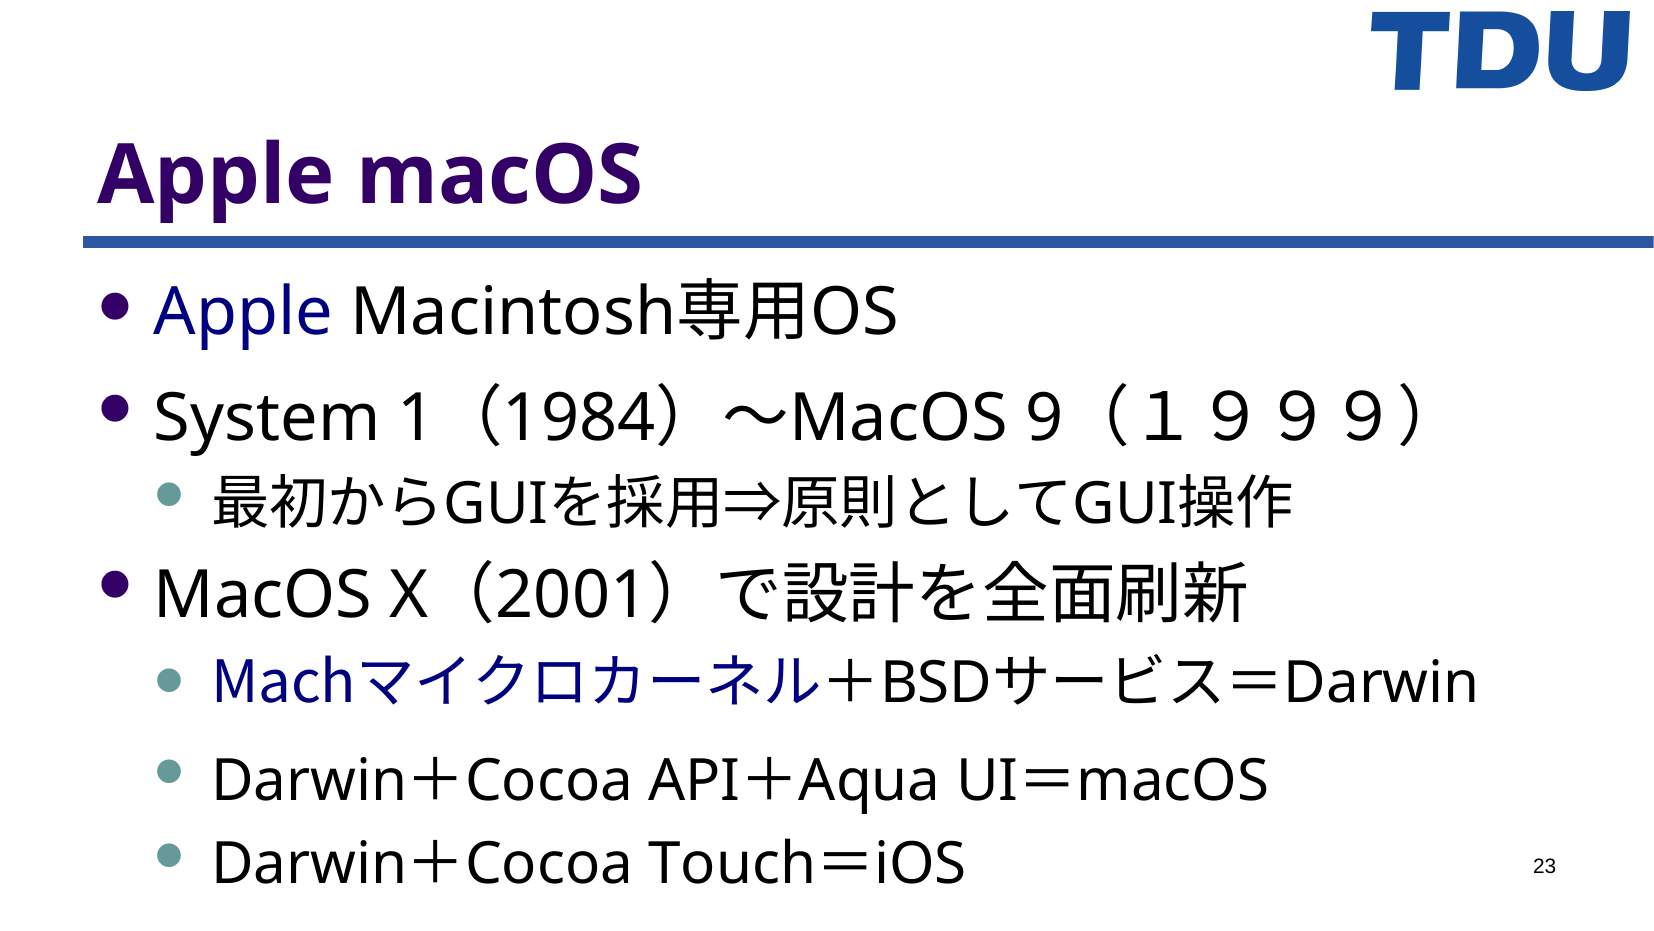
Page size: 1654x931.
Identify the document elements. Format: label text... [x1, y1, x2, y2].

picture [1371, 11, 1630, 91]
title Apple macOS [82, 51, 1571, 228]
list Apple Macintosh専用OS System 1（1984）～MacOS 9（１９９９） 最初からGUIを採用⇒原則としてGUI操作 MacOS X（2001）で設計を全面刷新 Machマイクロカーネル＋BSDサービス＝Darwin Darwin＋Cocoa API＋Aqua UI＝macOS Darwin＋Cocoa Touch＝iOS [82, 259, 1571, 878]
